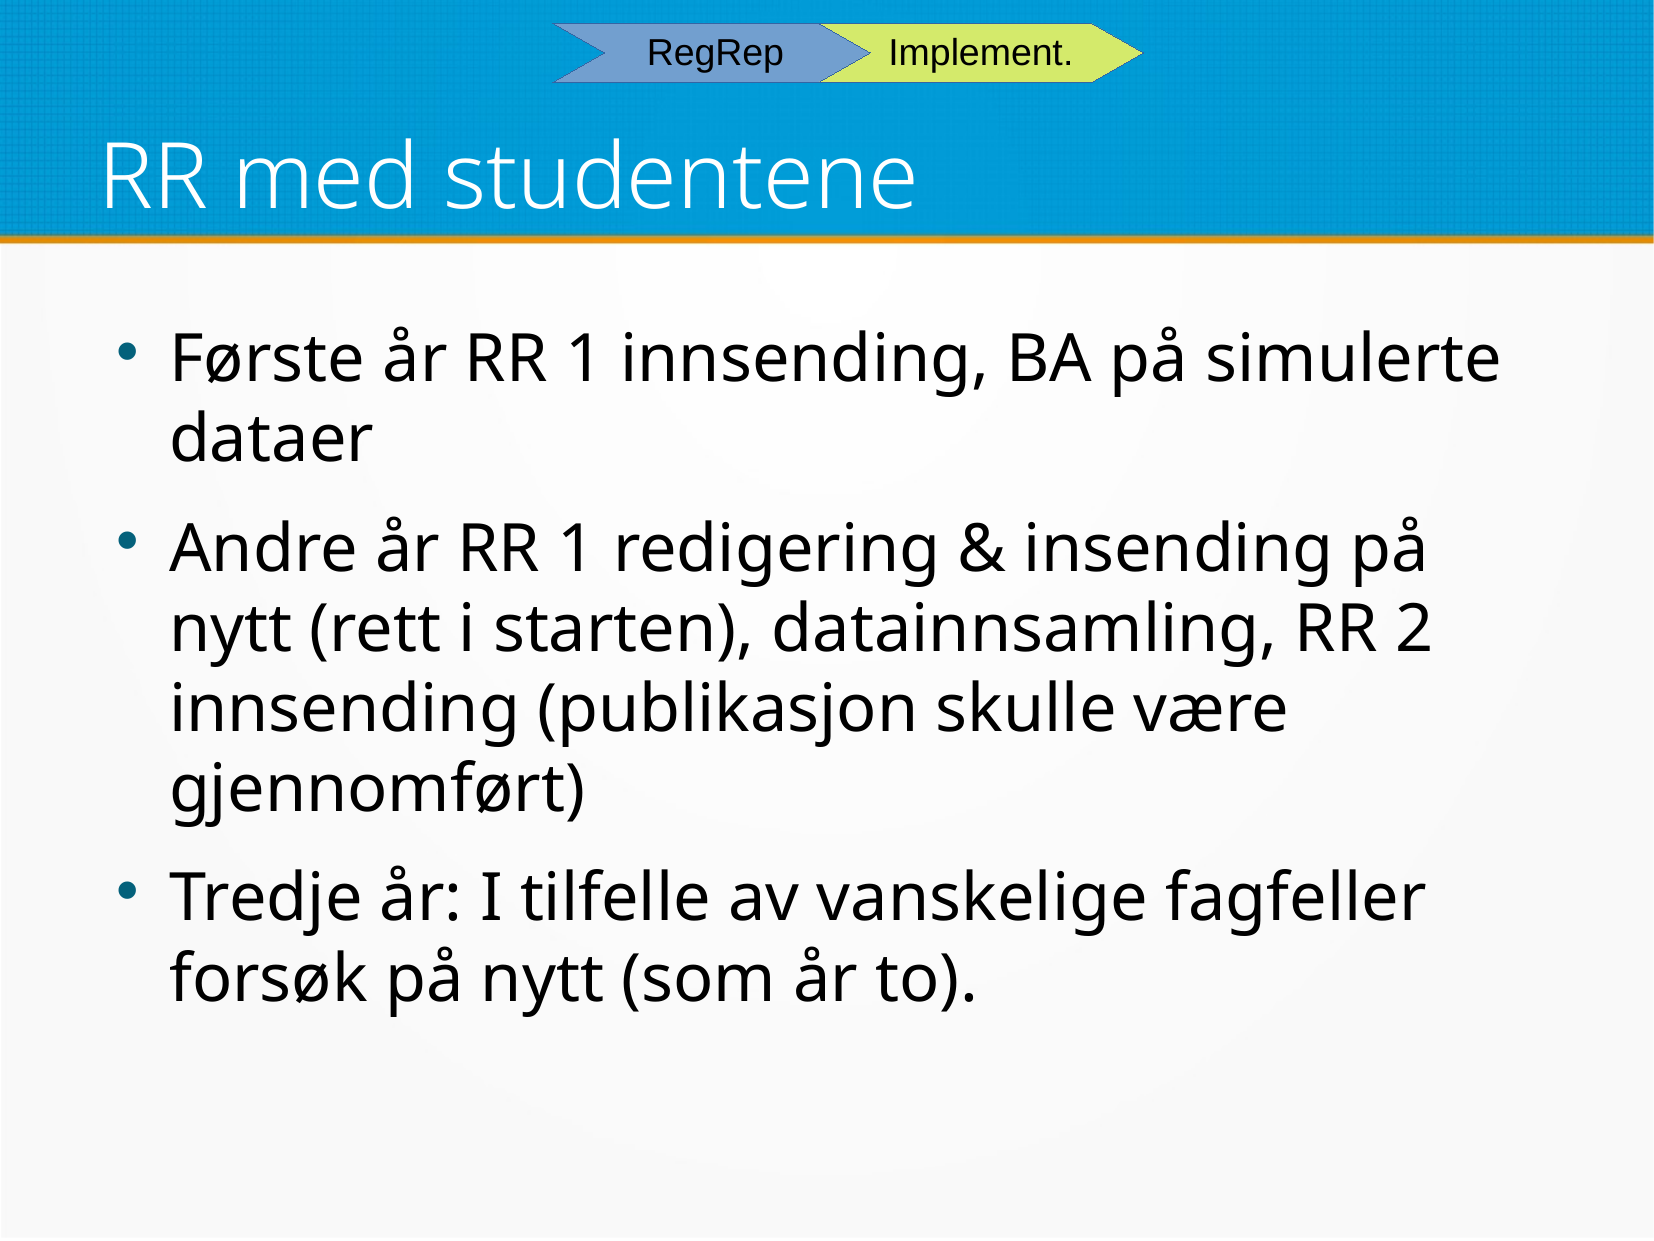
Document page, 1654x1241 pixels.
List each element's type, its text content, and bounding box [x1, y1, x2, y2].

list Første år RR 1 innsending, BA på simulerte dataer Andre år RR 1 redigering & insending på nytt (rett i starten), datainnsamling, RR 2 innsending (publikasjon skulle være gjennomført) Tredje år: I tilfelle av vanskelige fagfeller forsøk på nytt (som år to). [98, 315, 1565, 1211]
picture [0, 233, 1654, 1241]
text_box RegRep [552, 23, 868, 83]
title RR med studentene [98, 19, 1654, 227]
text_box Implement. [818, 23, 1144, 83]
